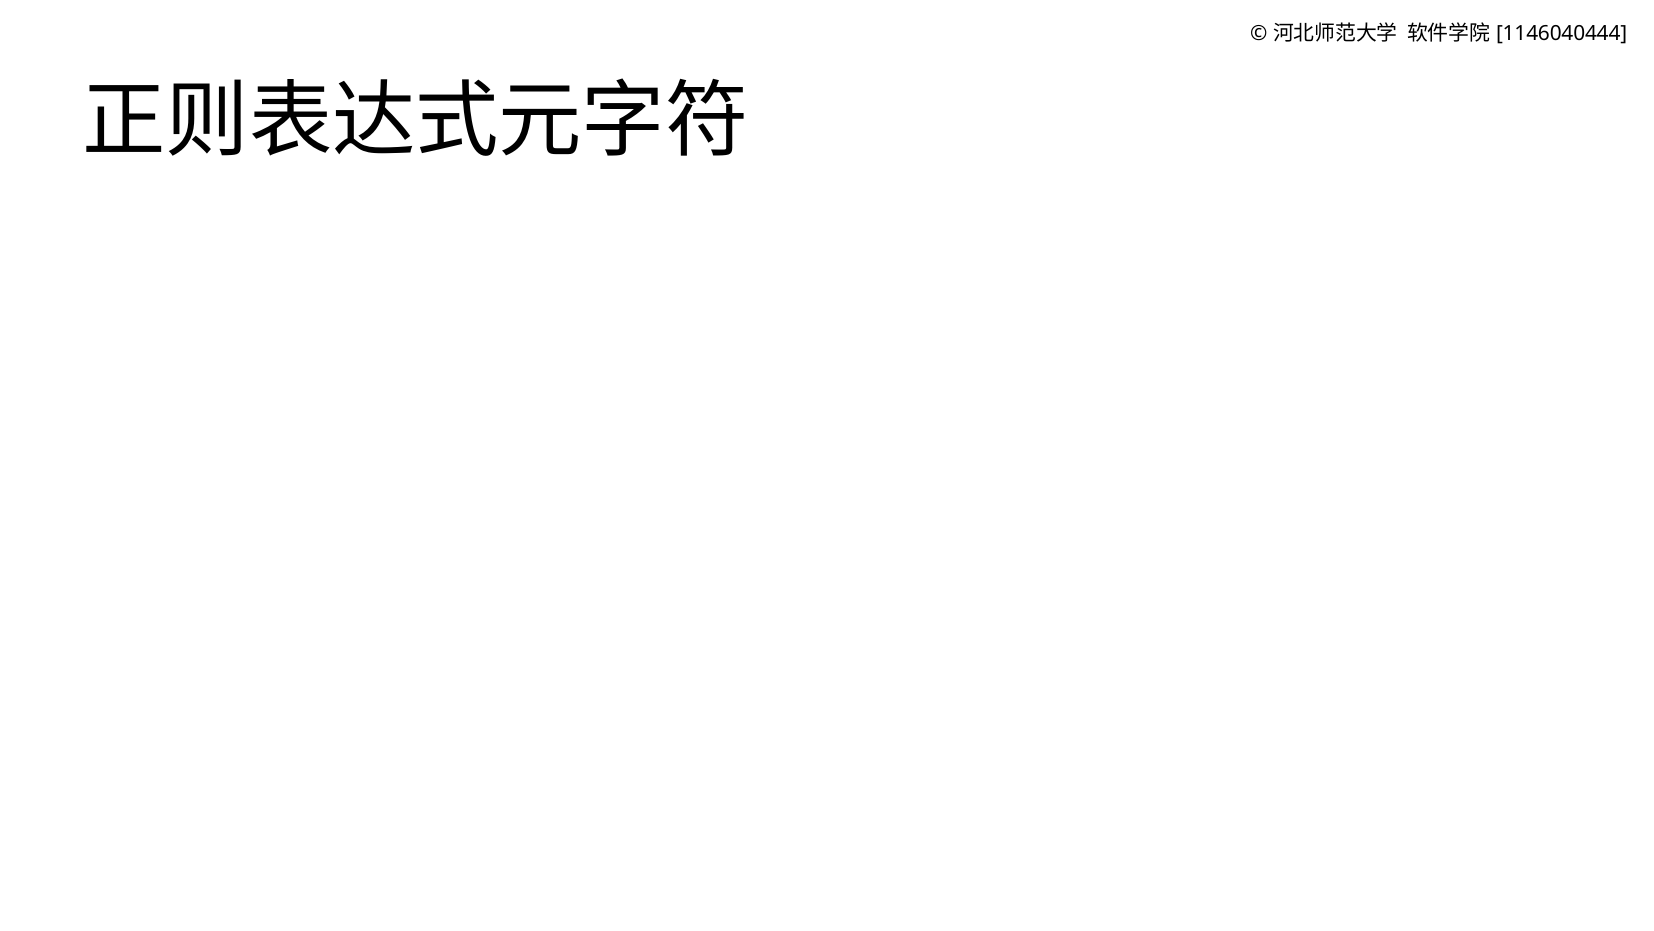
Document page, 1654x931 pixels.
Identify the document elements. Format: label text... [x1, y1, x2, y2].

title 正则表达式元字符 [82, 37, 1571, 189]
